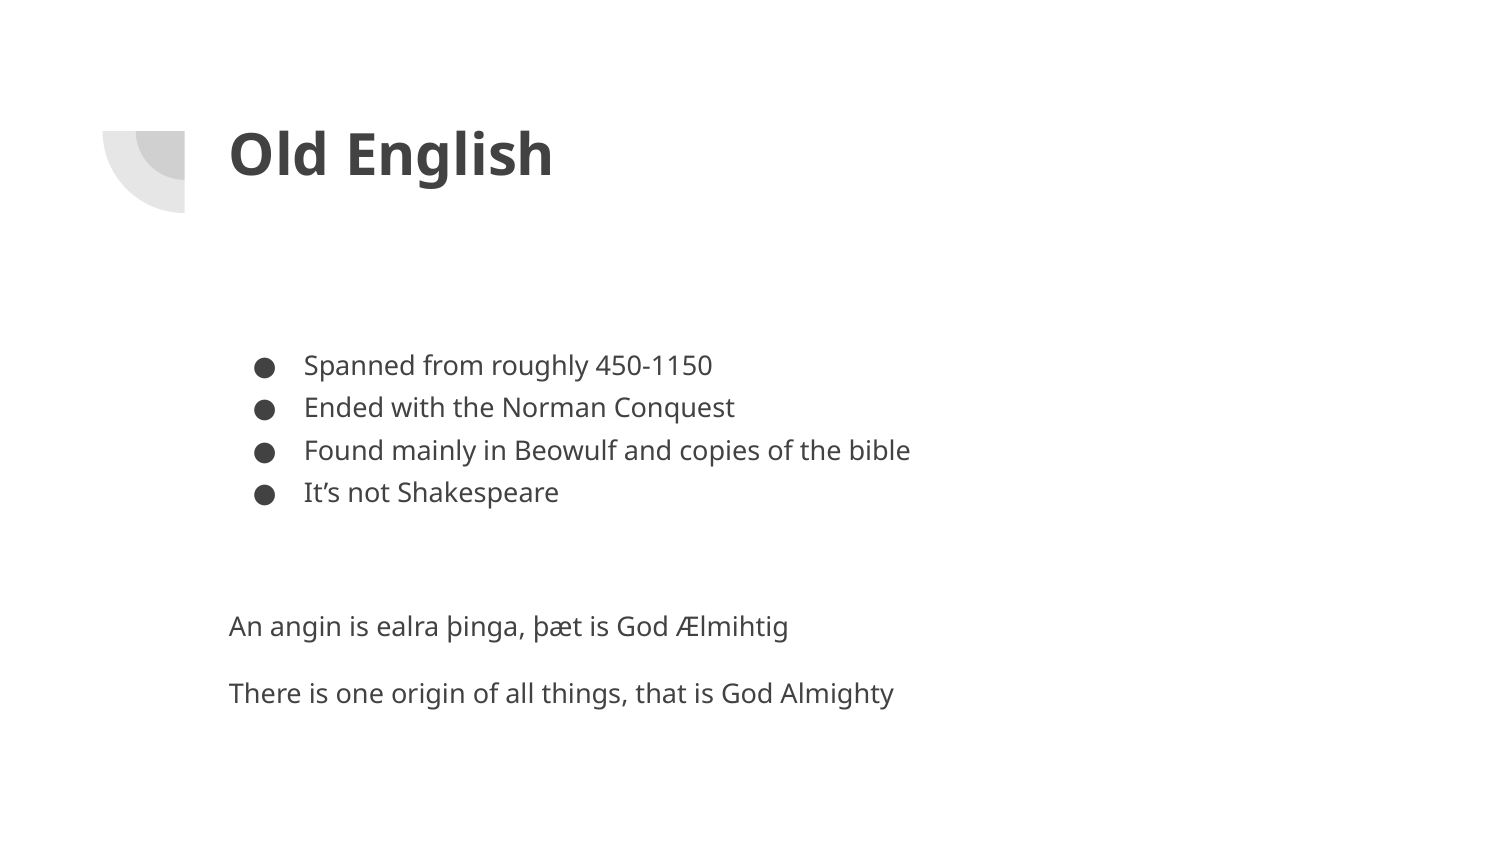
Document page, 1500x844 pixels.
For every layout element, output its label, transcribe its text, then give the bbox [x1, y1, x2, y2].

title Old English [213, 98, 1368, 263]
list Spanned from roughly 450-1150 Ended with the Norman Conquest Found mainly in Beowulf and copies of the bible It’s not Shakespeare An angin is ealra þinga, þæt is God Ælmihtig There is one origin of all things, that is God Almighty [213, 326, 1368, 744]
